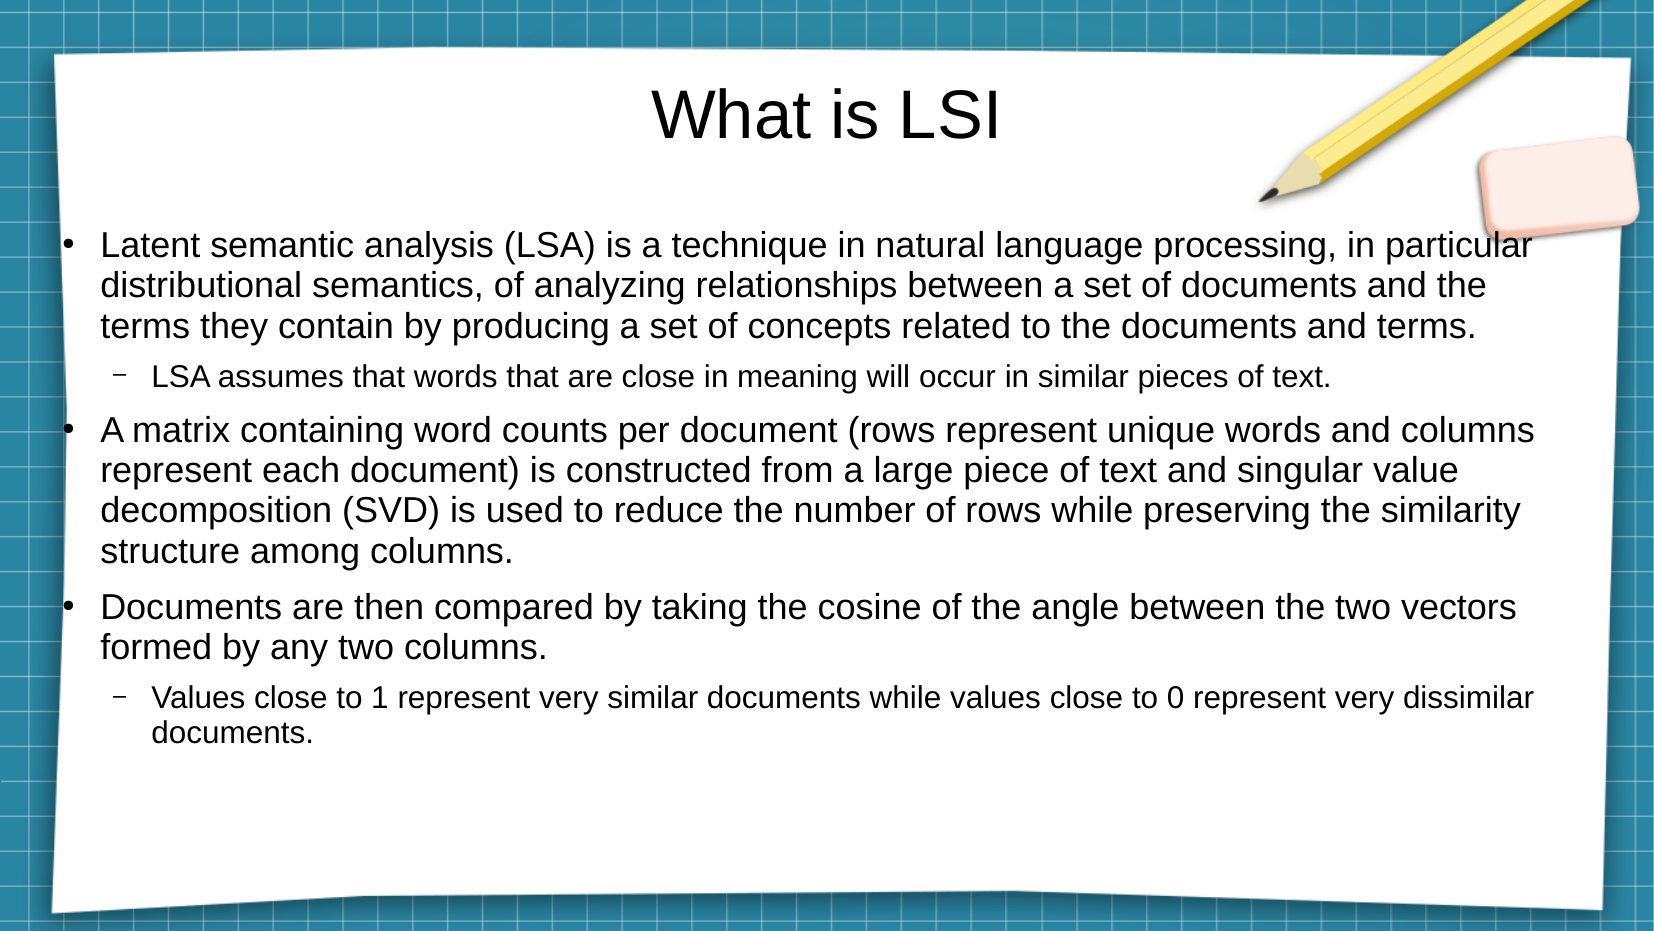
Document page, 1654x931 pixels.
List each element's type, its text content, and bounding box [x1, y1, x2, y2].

picture [0, 0, 1654, 931]
title What is LSI [82, 37, 1571, 193]
list Latent semantic analysis (LSA) is a technique in natural language processing, in particular distributional semantics, of analyzing relationships between a set of documents and the terms they contain by producing a set of concepts related to the documents and terms. LSA assumes that words that are close in meaning will occur in similar pieces of text. A matrix containing word counts per document (rows represent unique words and columns represent each document) is constructed from a large piece of text and singular value decomposition (SVD) is used to reduce the number of rows while preserving the similarity structure among columns. Documents are then compared by taking the cosine of the angle between the two vectors formed by any two columns. Values close to 1 represent very similar documents while values close to 0 represent very dissimilar documents. [49, 225, 1538, 765]
